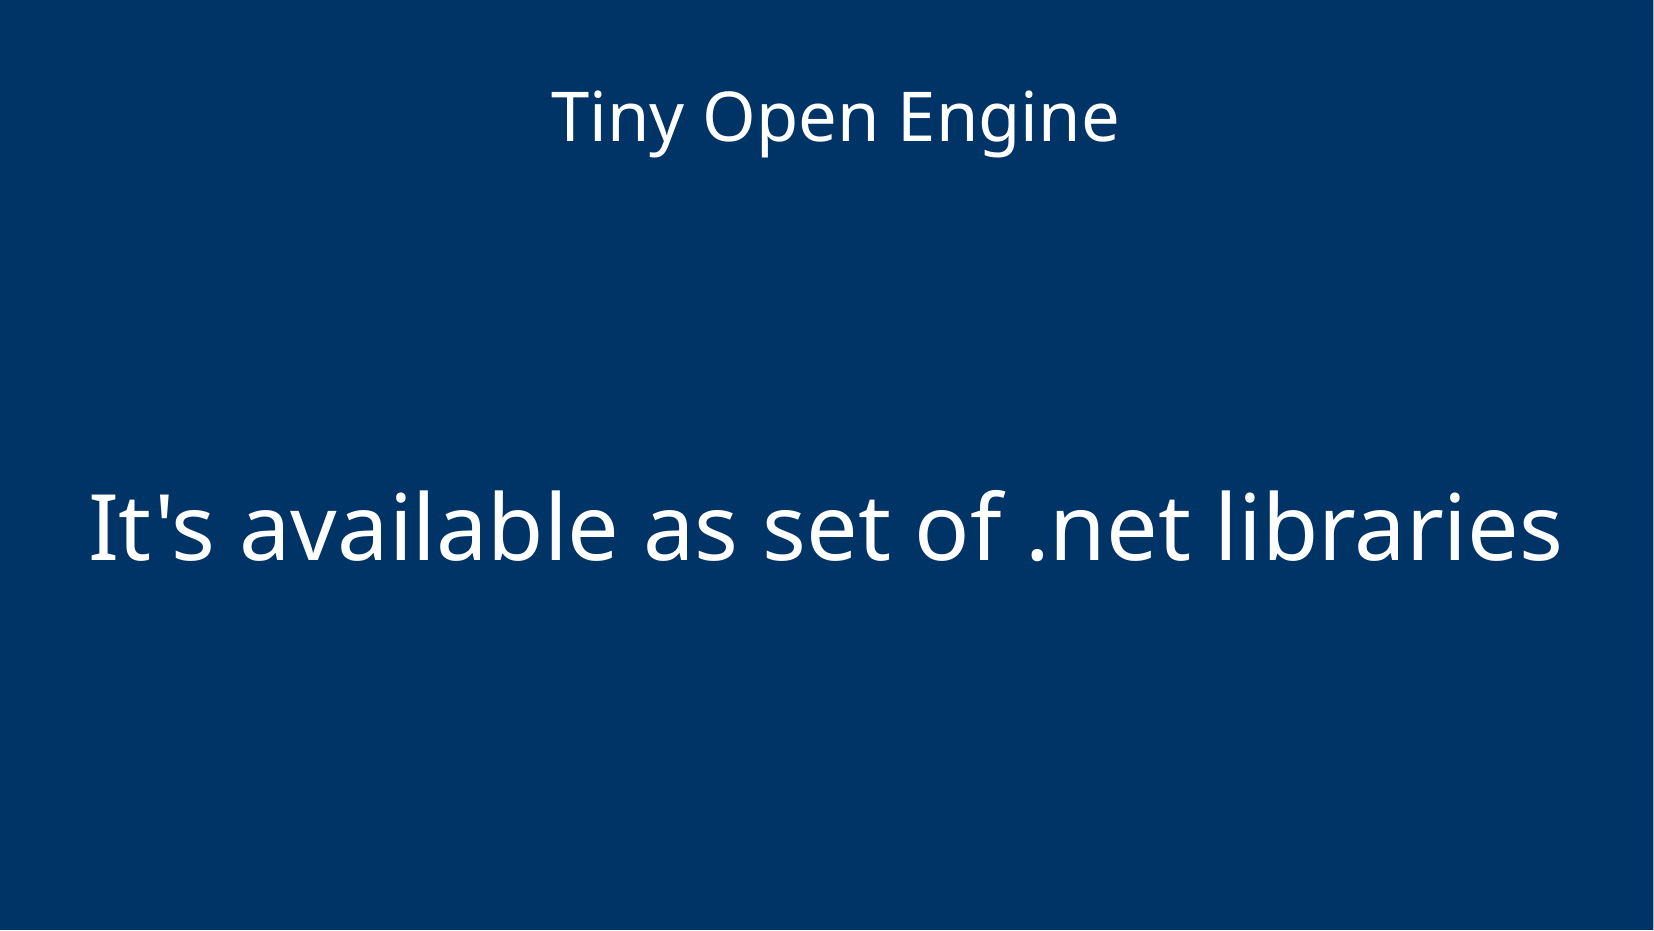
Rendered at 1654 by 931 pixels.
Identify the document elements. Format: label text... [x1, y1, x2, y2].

subtitle It's available as set of .net libraries [82, 217, 1571, 832]
title Tiny Open Engine [82, 37, 1571, 193]
